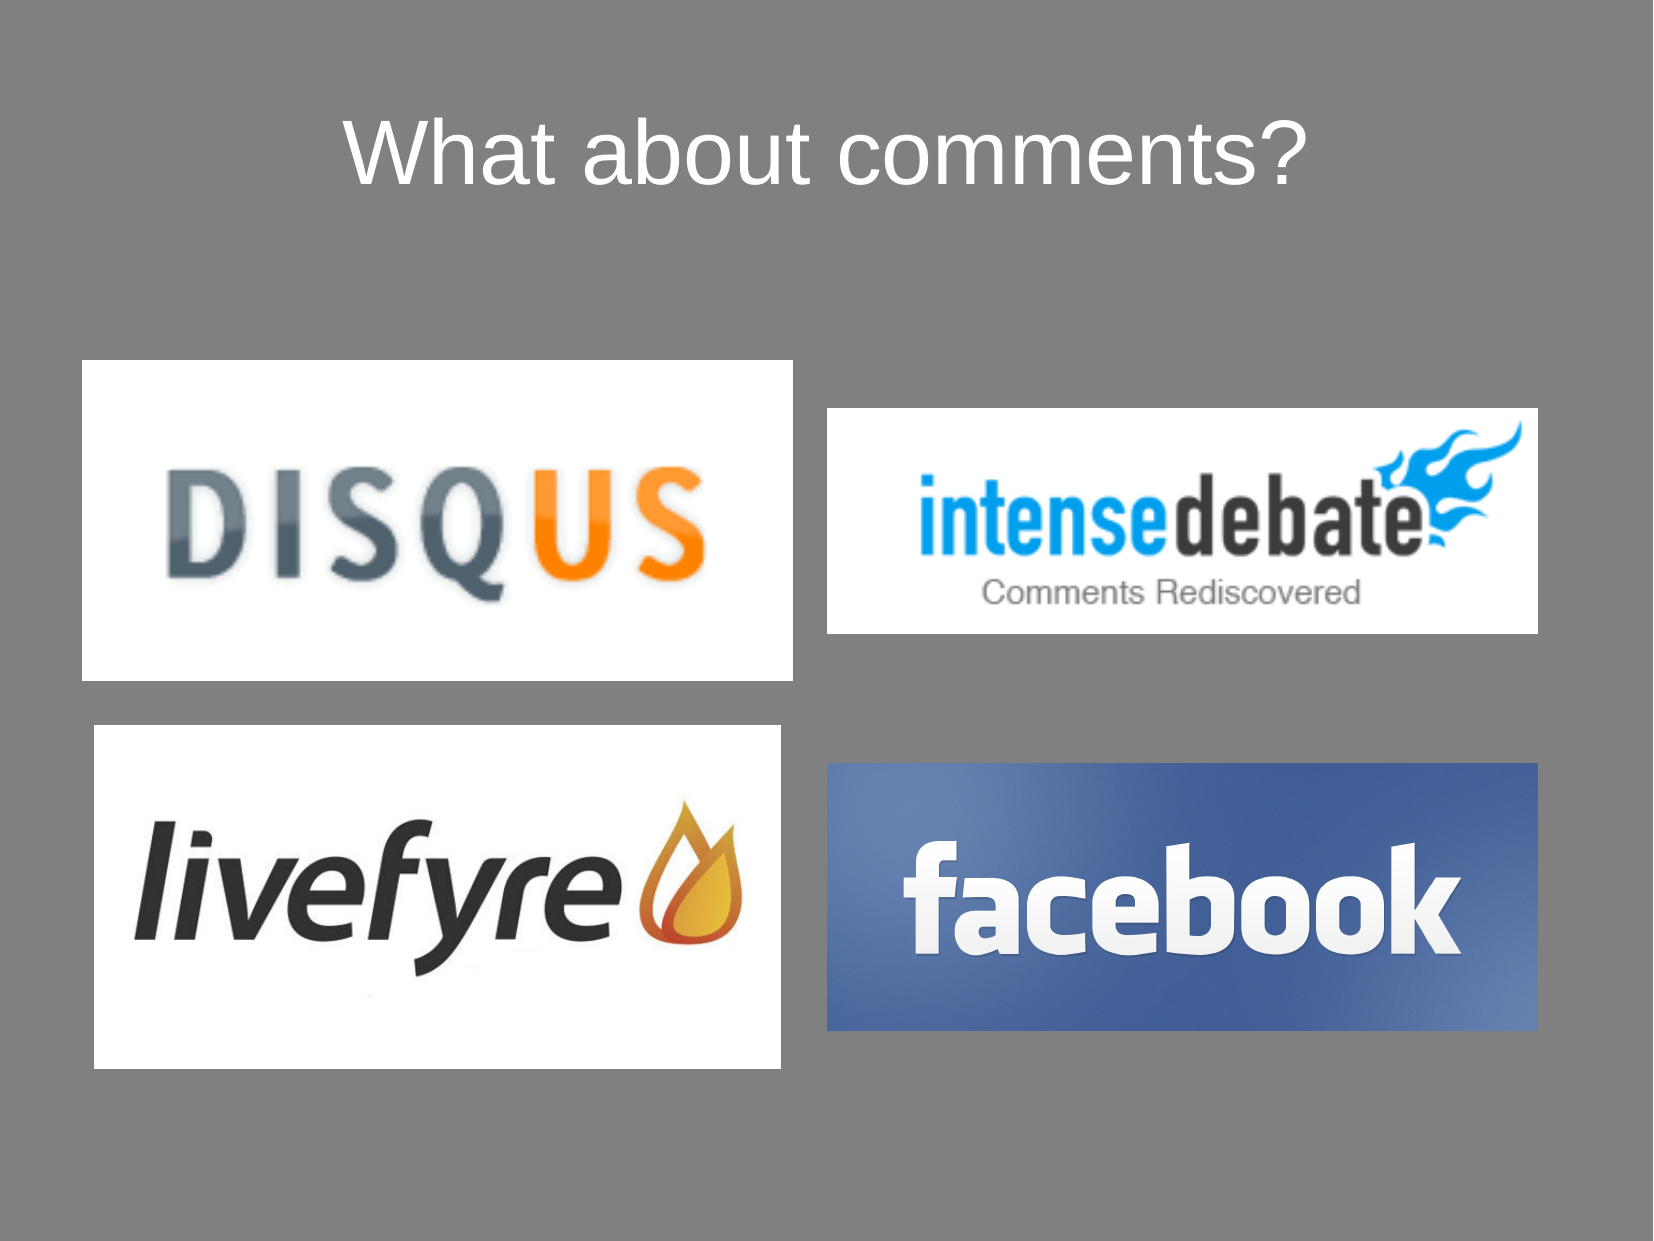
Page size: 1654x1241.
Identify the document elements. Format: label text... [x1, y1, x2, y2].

title What about comments? [82, 49, 1571, 257]
picture [827, 763, 1538, 1031]
picture [94, 725, 781, 1069]
picture [82, 360, 793, 681]
picture [827, 408, 1538, 634]
